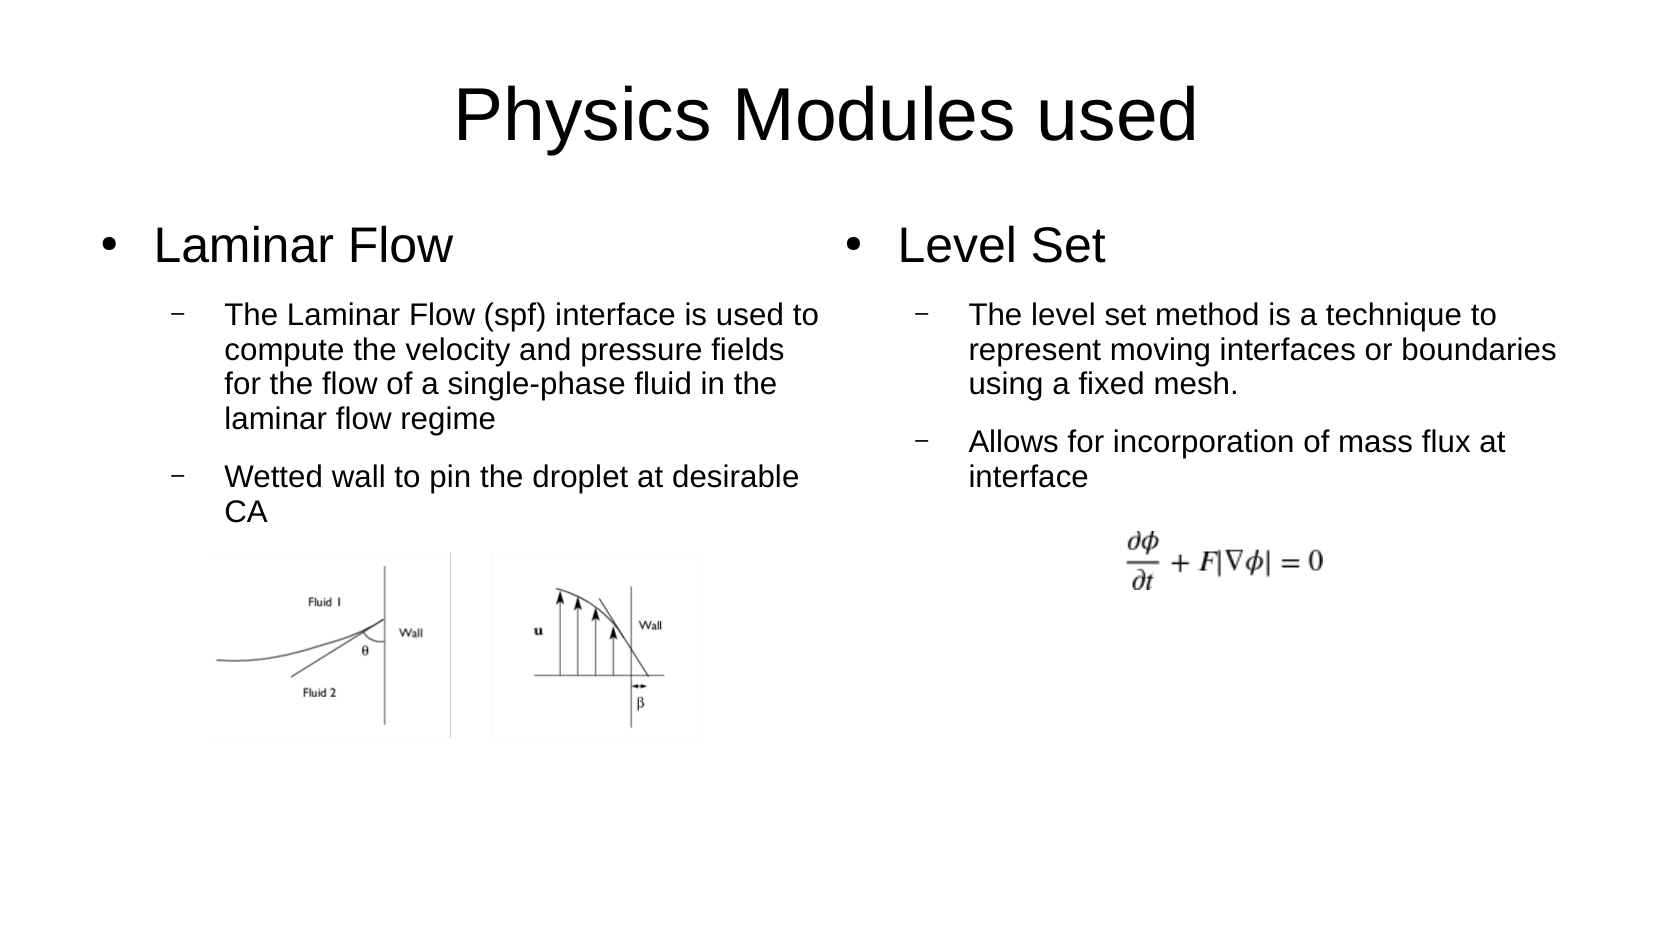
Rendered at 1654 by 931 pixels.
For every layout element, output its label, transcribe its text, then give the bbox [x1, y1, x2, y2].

picture [206, 551, 705, 739]
picture [1122, 531, 1323, 590]
title Physics Modules used [82, 37, 1571, 193]
list Level Set The level set method is a technique to represent moving interfaces or boundaries using a fixed mesh. Allows for incorporation of mass flux at interface [826, 217, 1571, 758]
list Laminar Flow The Laminar Flow (spf) interface is used to compute the velocity and pressure fields for the flow of a single-phase fluid in the laminar flow regime Wetted wall to pin the droplet at desirable CA [82, 217, 826, 758]
